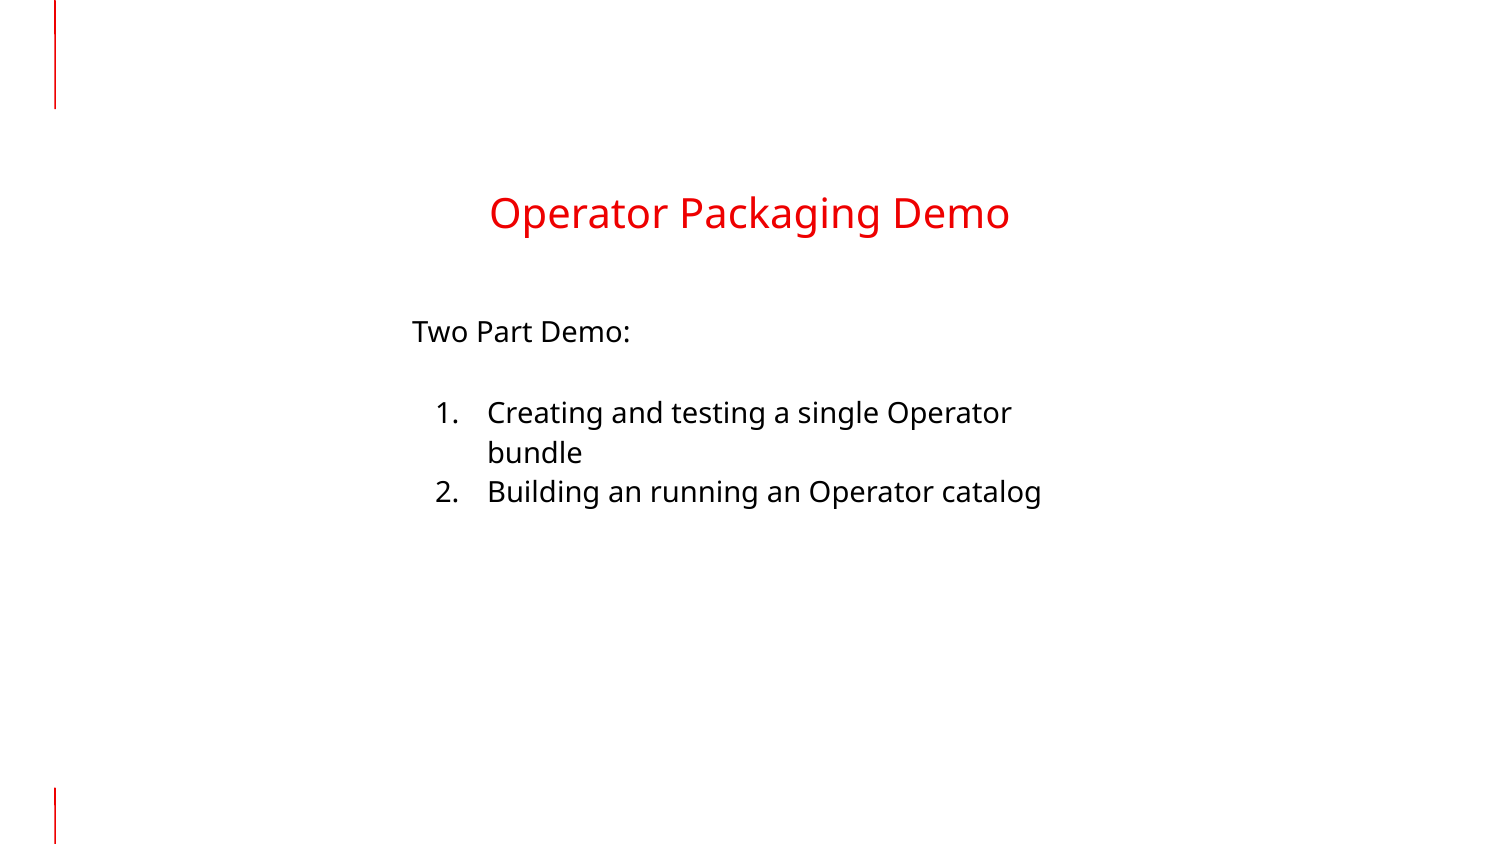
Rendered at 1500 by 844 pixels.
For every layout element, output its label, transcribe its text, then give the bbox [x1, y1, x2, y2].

text_box Two Part Demo: Creating and testing a single Operator bundle Building an running an Operator catalog [412, 309, 1080, 673]
title Operator Packaging Demo [215, 171, 1285, 291]
